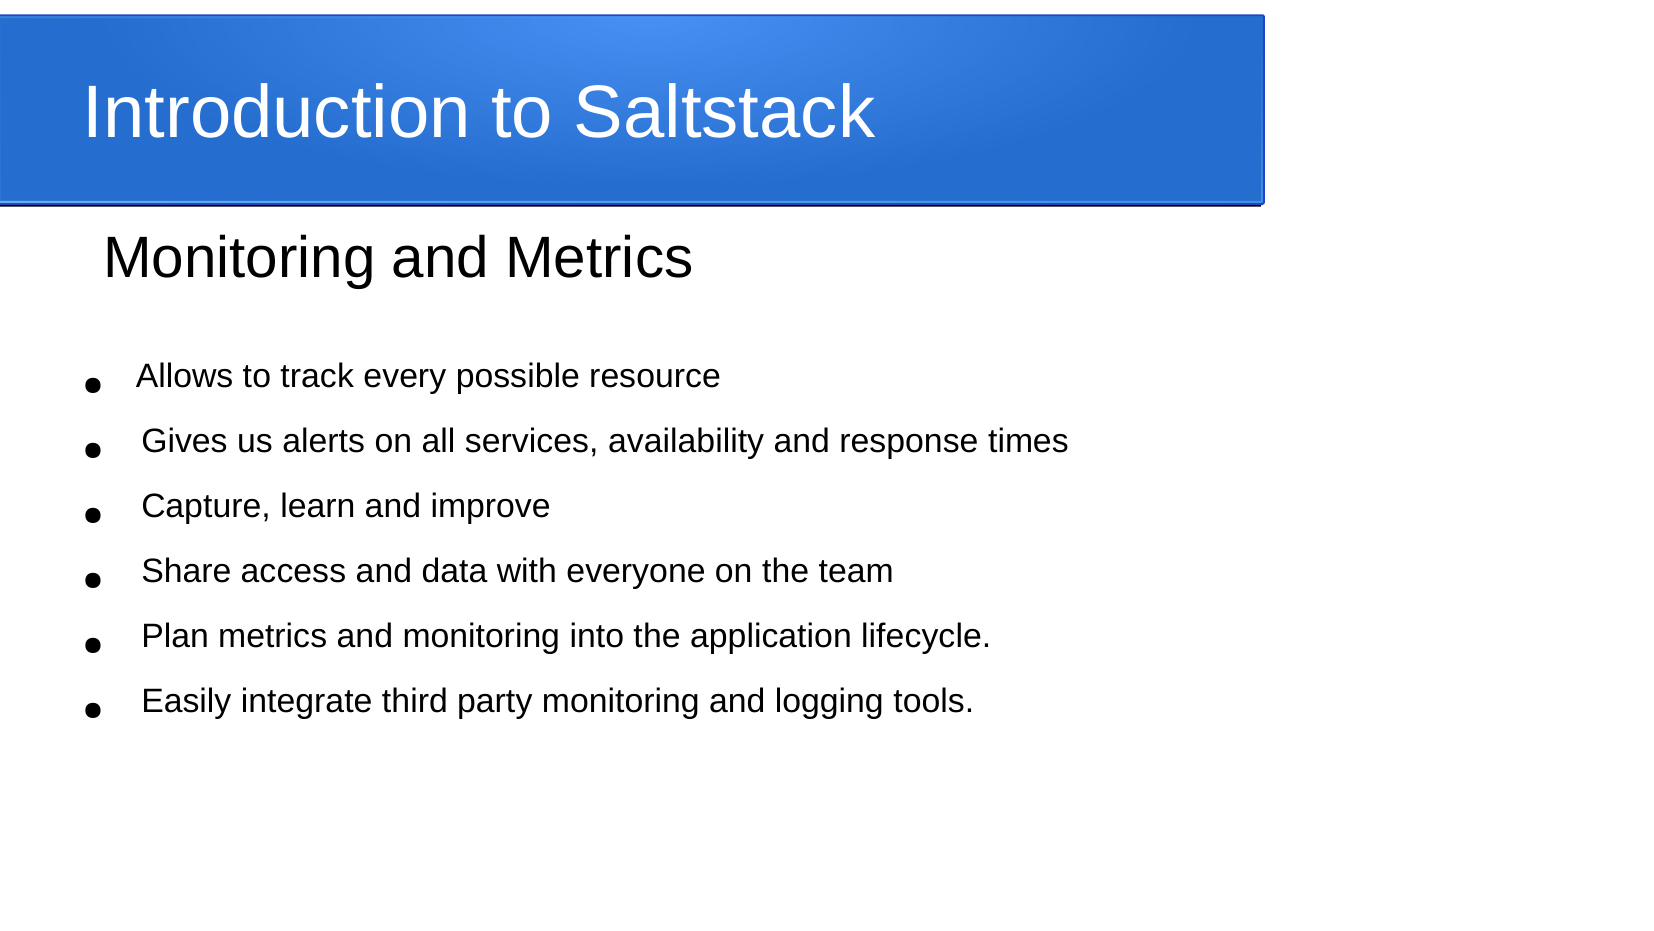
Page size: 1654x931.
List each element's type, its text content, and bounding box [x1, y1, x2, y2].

subtitle Monitoring and Metrics Allows to track every possible resource Gives us alerts on all services, availability and response times Capture, learn and improve Share access and data with everyone on the team Plan metrics and monitoring into the application lifecycle. Easily integrate third party monitoring and logging tools. [82, 224, 1571, 810]
title Introduction to Saltstack [82, 35, 1235, 189]
